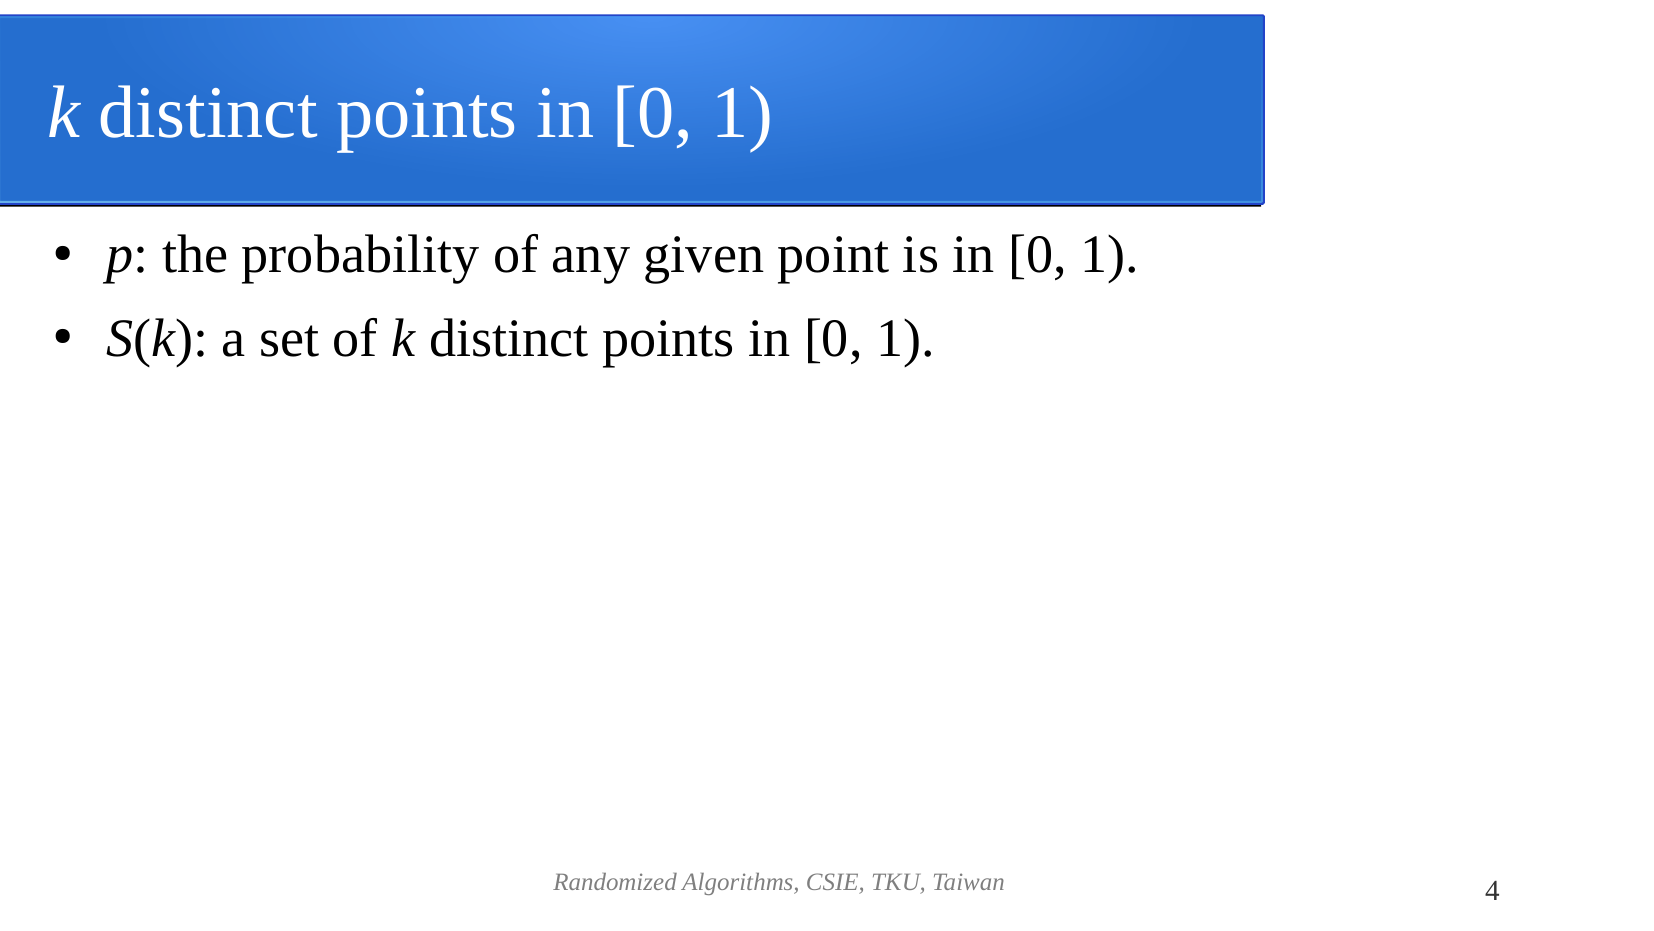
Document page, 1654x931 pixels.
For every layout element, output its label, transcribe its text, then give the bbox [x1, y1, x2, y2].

list p: the probability of any given point is in [0, 1). S(k): a set of k distinct points in [0, 1). [35, 224, 1524, 764]
title k distinct points in [0, 1) [47, 35, 1199, 189]
